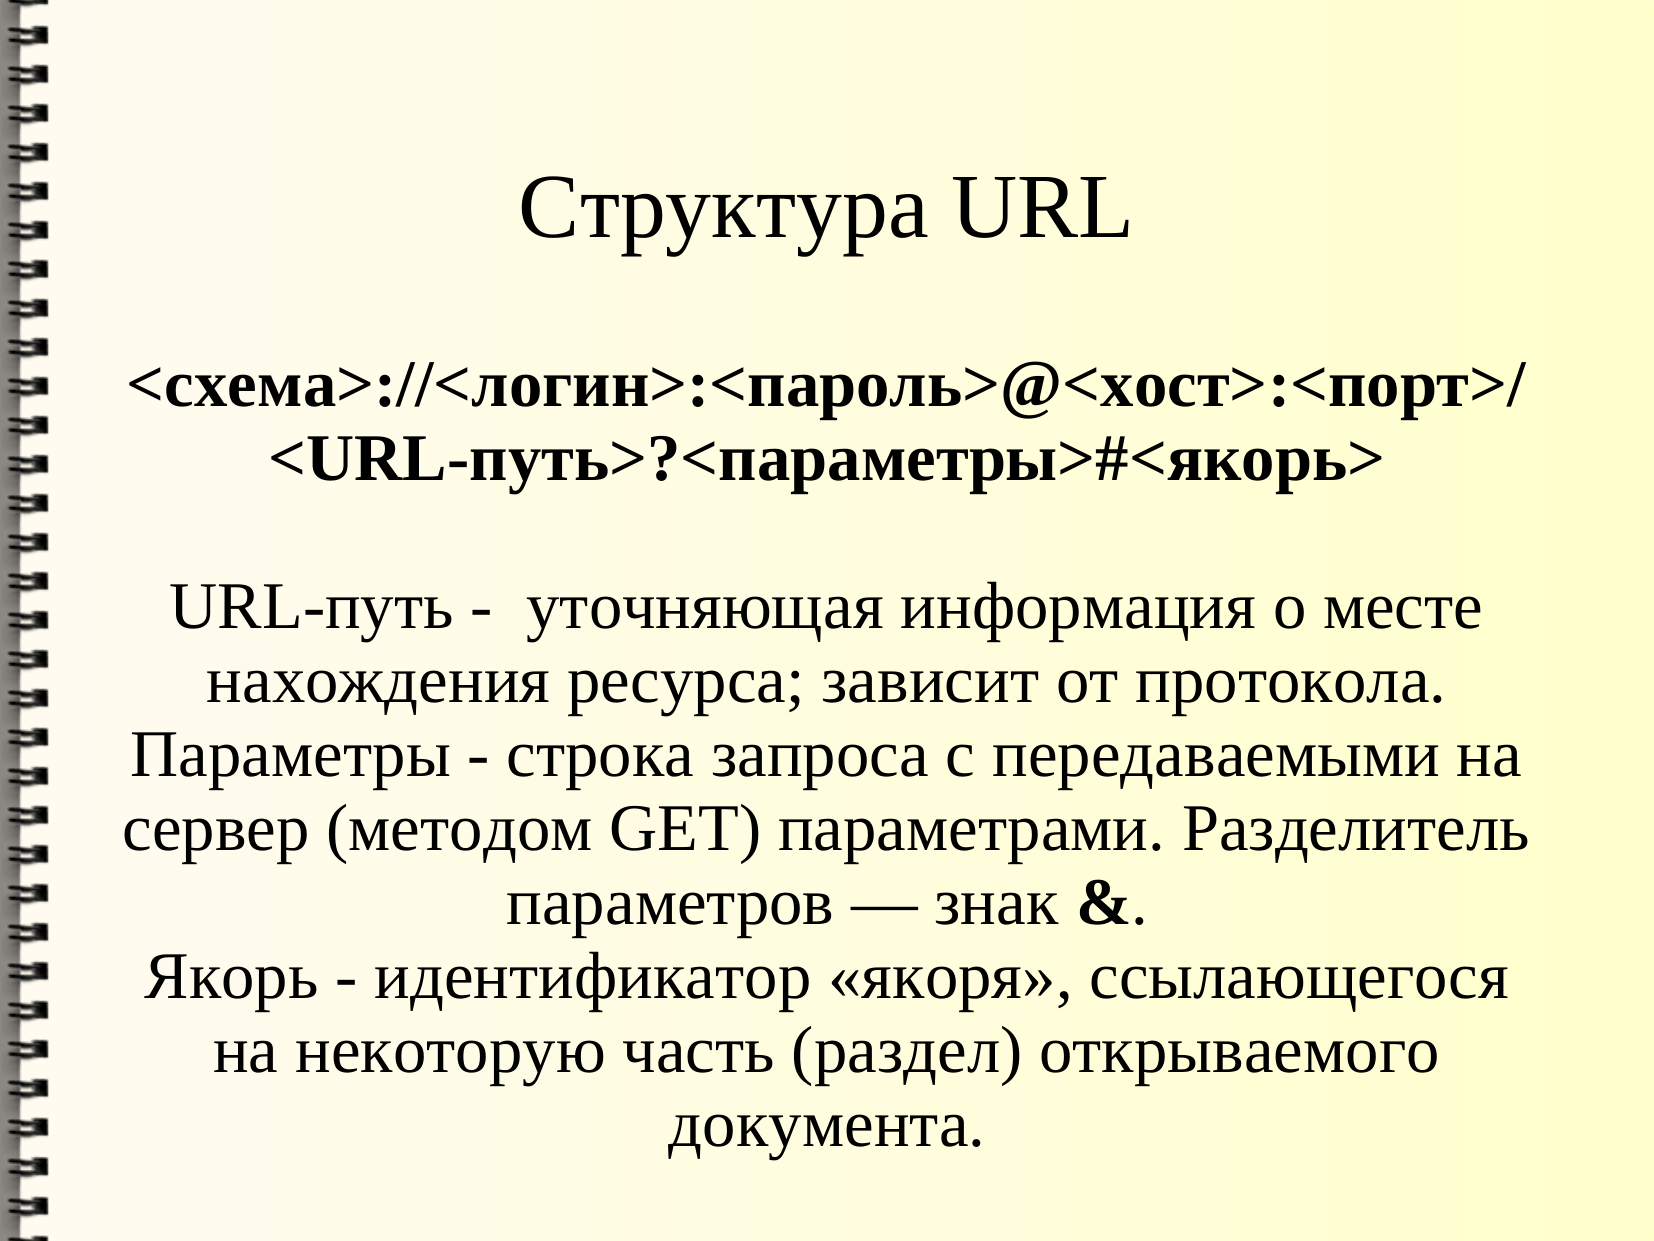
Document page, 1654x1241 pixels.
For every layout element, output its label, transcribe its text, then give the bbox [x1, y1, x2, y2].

subtitle <схема>://<логин>:<пароль>@<хост>:<порт>/ <URL‐путь>?<параметры>#<якорь> URL-путь - уточняющая информация о месте нахождения ресурса; зависит от протокола. Параметры - строка запроса с передаваемыми на сервер (методом GET) параметрами. Разделитель параметров — знак &. Якорь - идентификатор «якоря», ссылающегося на некоторую часть (раздел) открываемого документа. [121, 344, 1534, 1164]
picture [0, 0, 1654, 1241]
title Структура URL [121, 102, 1534, 311]
